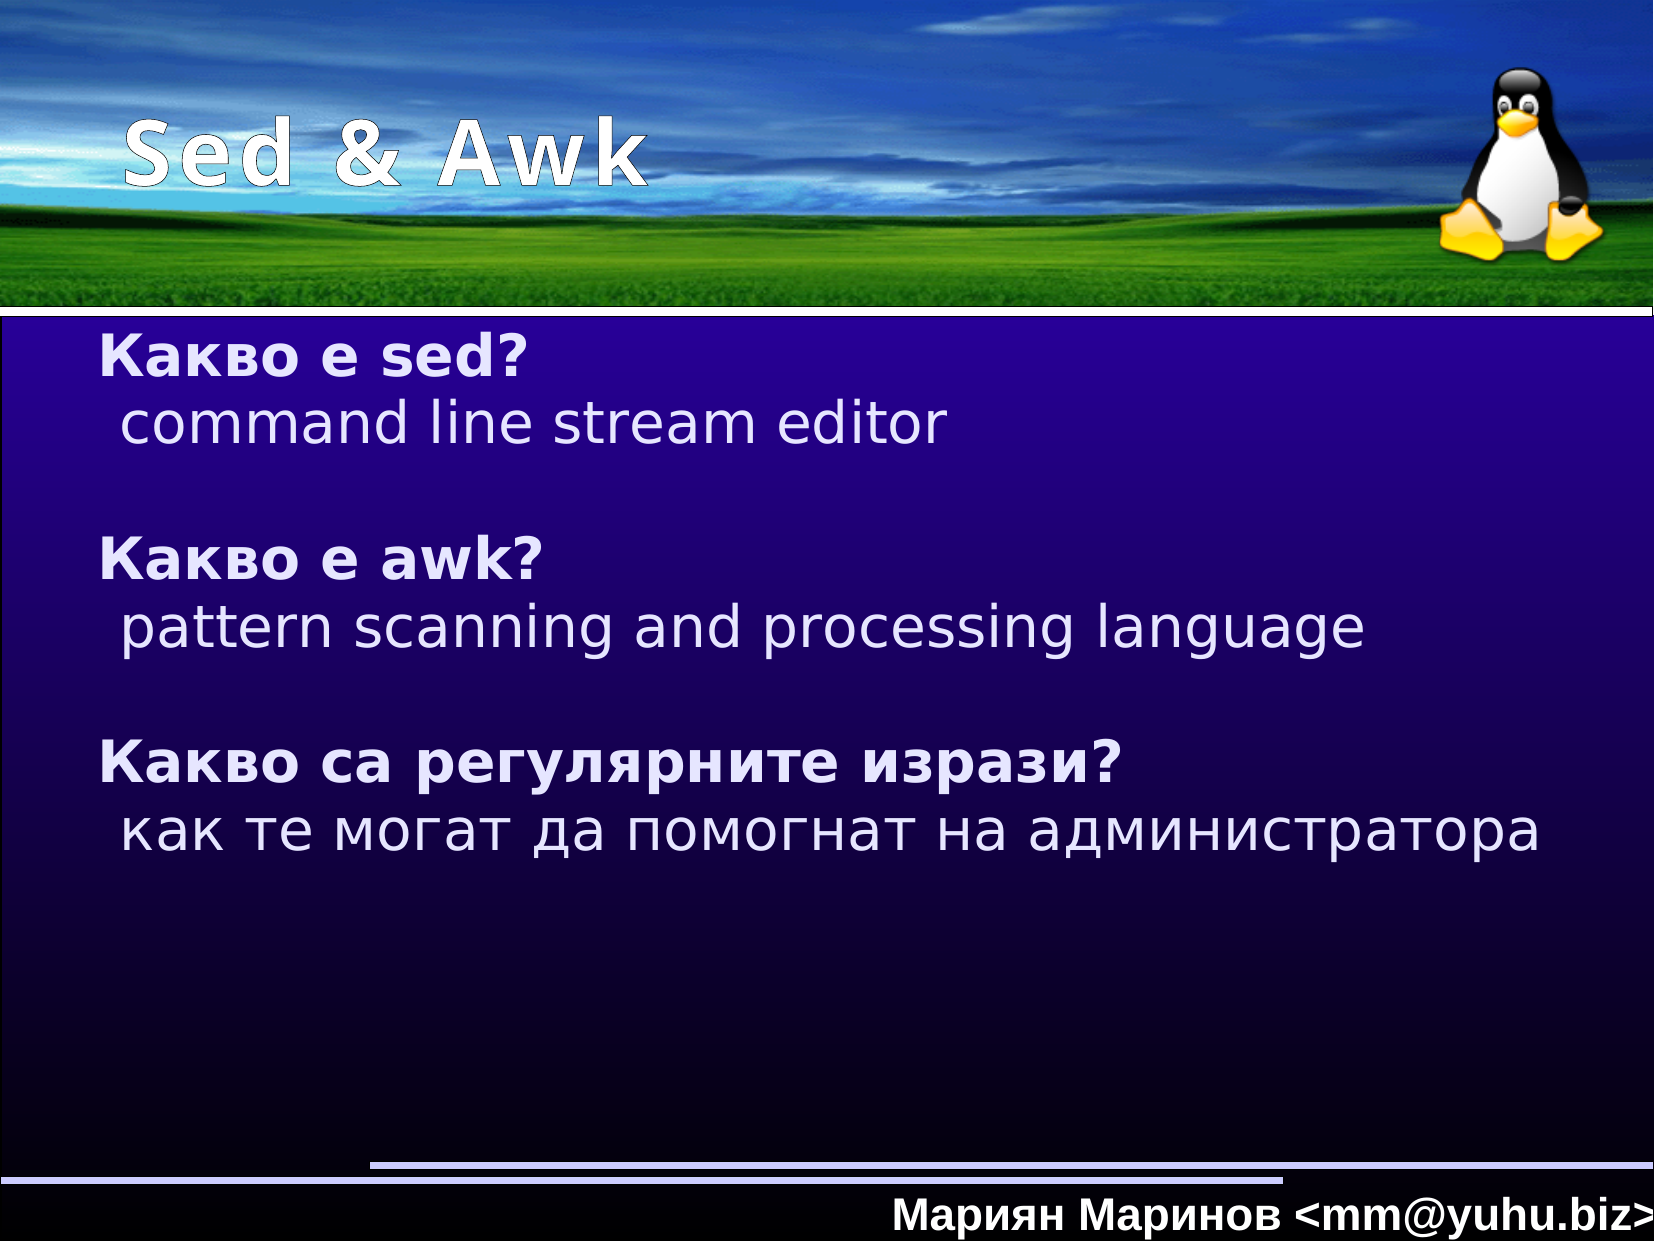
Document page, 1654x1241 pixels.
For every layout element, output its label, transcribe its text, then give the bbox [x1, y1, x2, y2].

text_box Мариян Маринов <mm@yuhu.biz> [891, 1189, 1653, 1241]
picture [0, 0, 1653, 306]
title Sed & Awk [121, 46, 1534, 254]
text_box [0, 306, 1653, 1241]
list Какво е sed? command line stream editor Какво е awk? pattern scanning and processing language Какво са регулярните изрази? как те могат да помогнат на администратора [25, 322, 1561, 1133]
